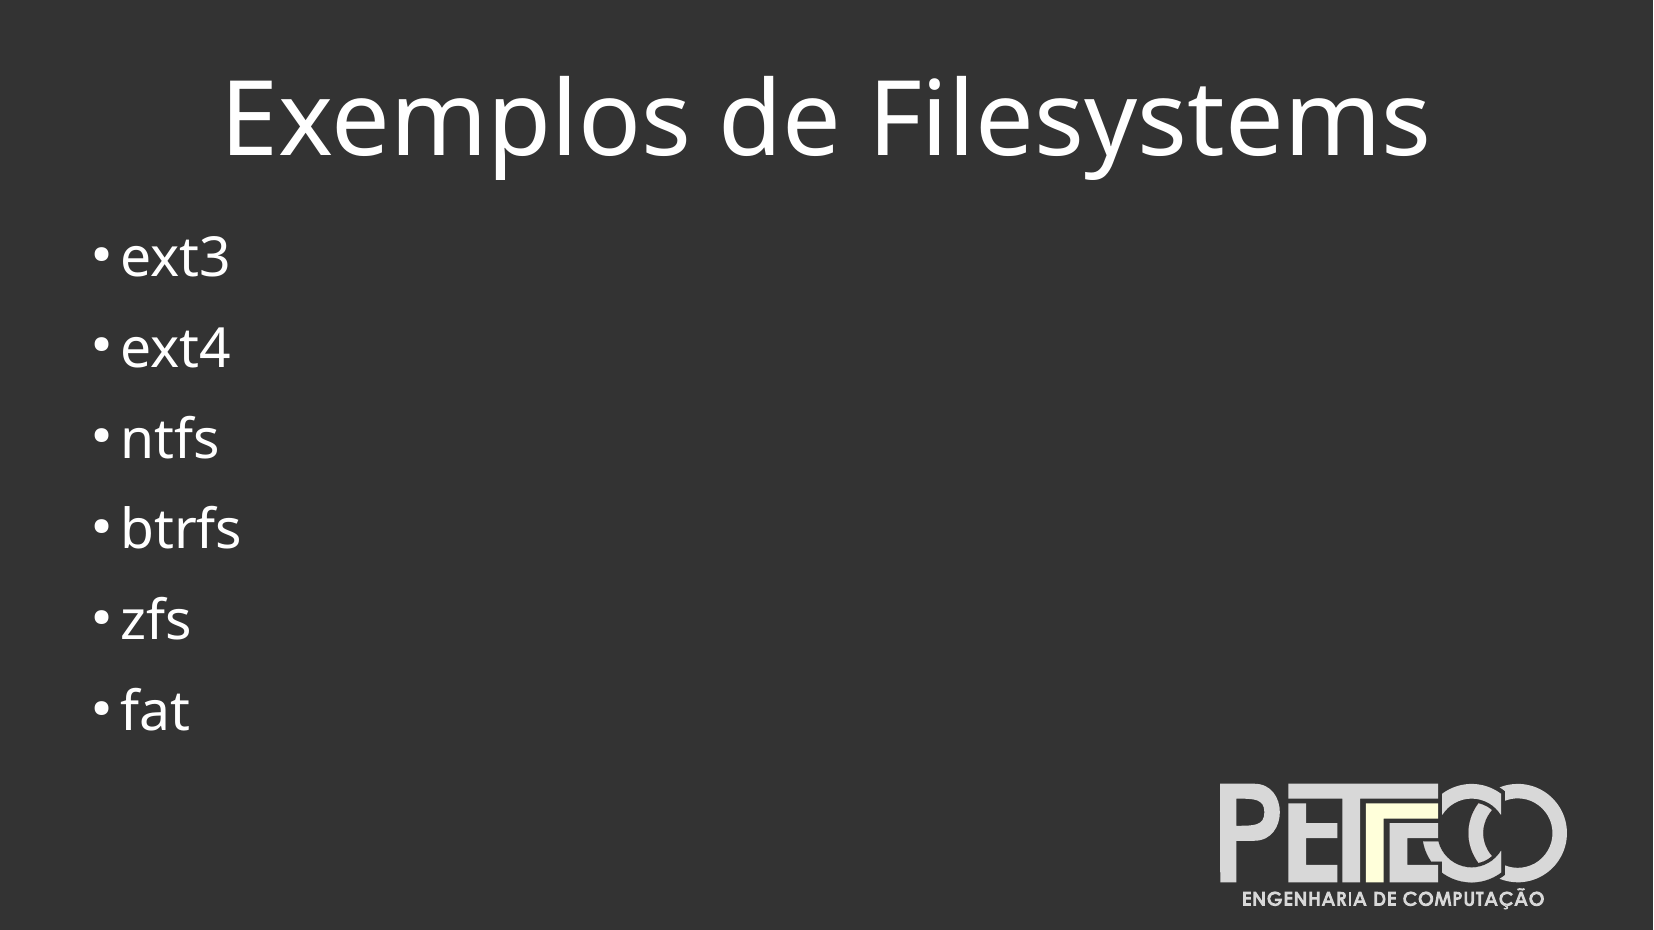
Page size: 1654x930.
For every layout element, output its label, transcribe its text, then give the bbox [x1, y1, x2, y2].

title Exemplos de Filesystems [82, 37, 1571, 193]
list ext3 ext4 ntfs btrfs zfs fat [82, 217, 1571, 757]
